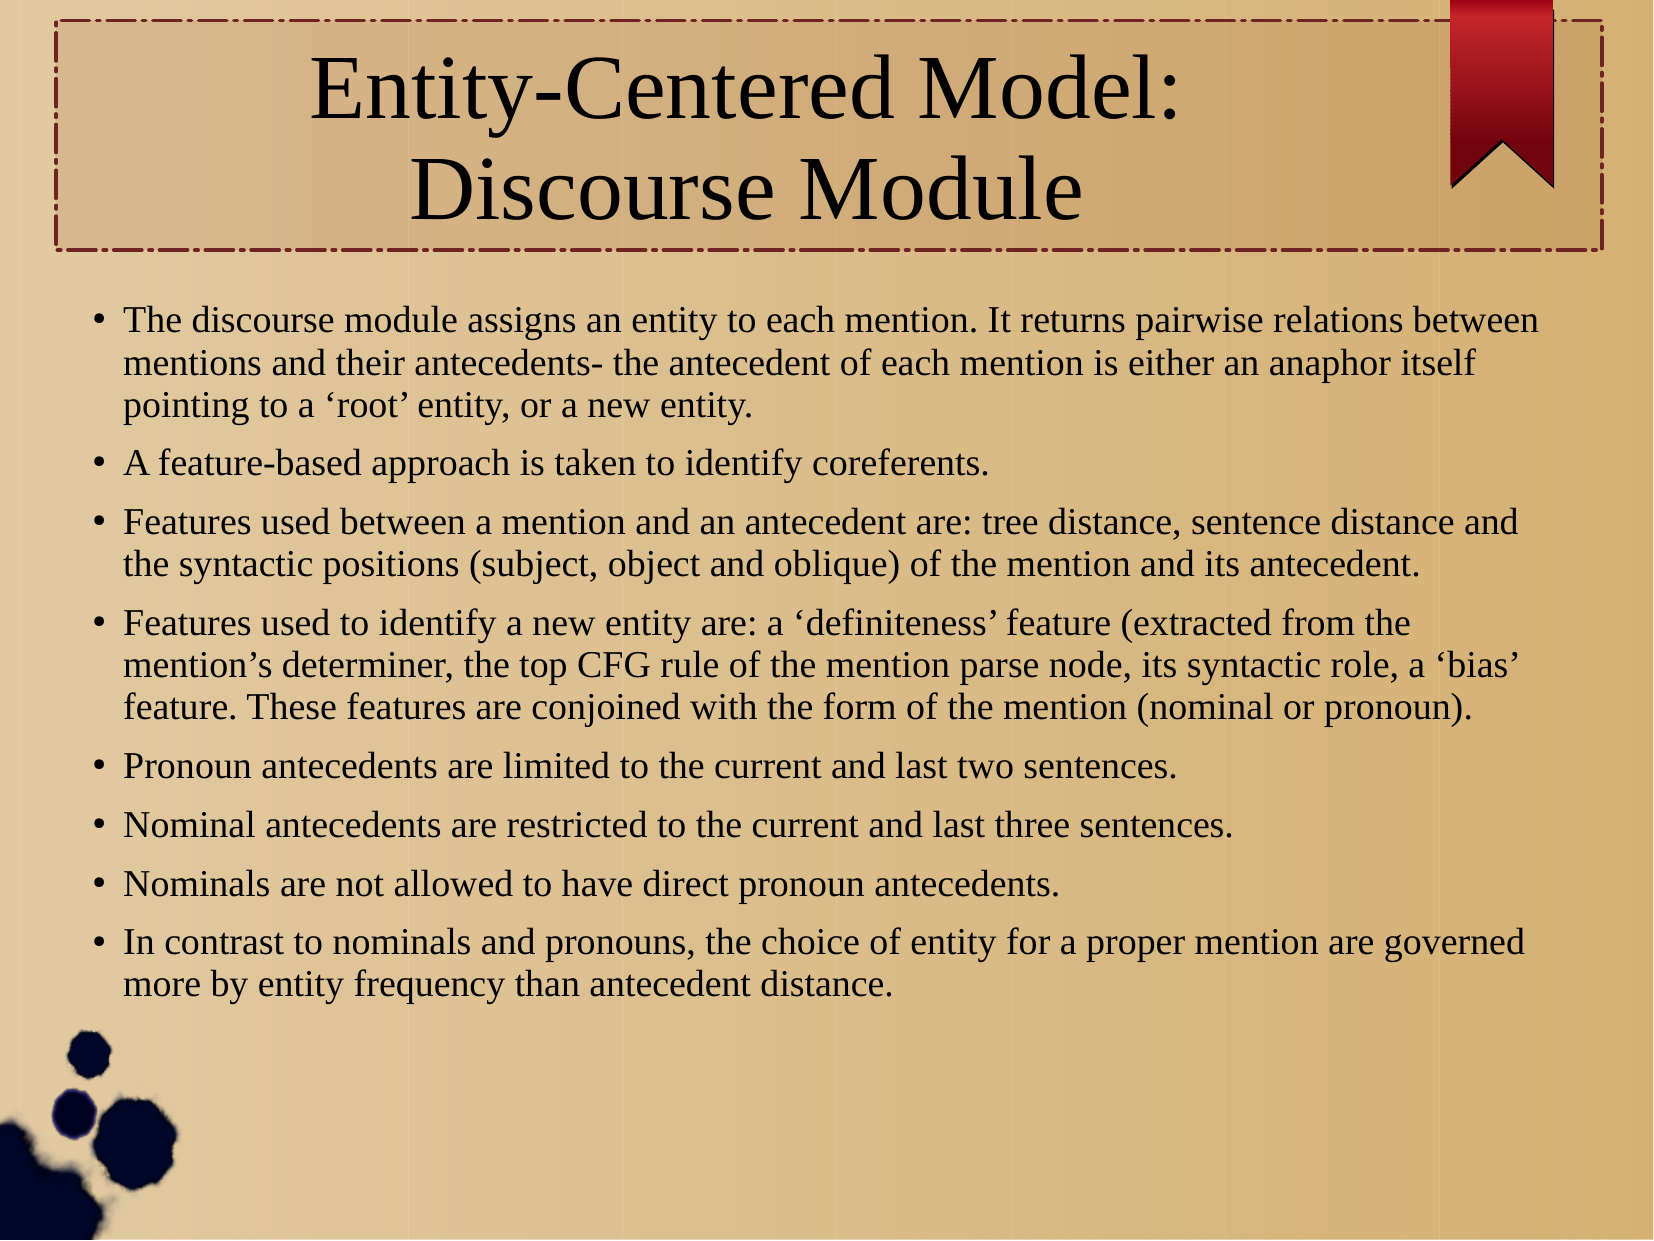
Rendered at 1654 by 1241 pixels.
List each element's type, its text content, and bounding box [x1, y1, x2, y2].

title Entity-Centered Model: Discourse Module [82, 36, 1412, 240]
list The discourse module assigns an entity to each mention. It returns pairwise relations between mentions and their antecedents- the antecedent of each mention is either an anaphor itself pointing to a ‘root’ entity, or a new entity. A feature-based approach is taken to identify coreferents. Features used between a mention and an antecedent are: tree distance, sentence distance and the syntactic positions (subject, object and oblique) of the mention and its antecedent. Features used to identify a new entity are: a ‘definiteness’ feature (extracted from the mention’s determiner, the top CFG rule of the mention parse node, its syntactic role, a ‘bias’ feature. These features are conjoined with the form of the mention (nominal or pronoun). Pronoun antecedents are limited to the current and last two sentences. Nominal antecedents are restricted to the current and last three sentences. Nominals are not allowed to have direct pronoun antecedents. In contrast to nominals and pronouns, the choice of entity for a proper mention are governed more by entity frequency than antecedent distance. [82, 299, 1571, 1019]
